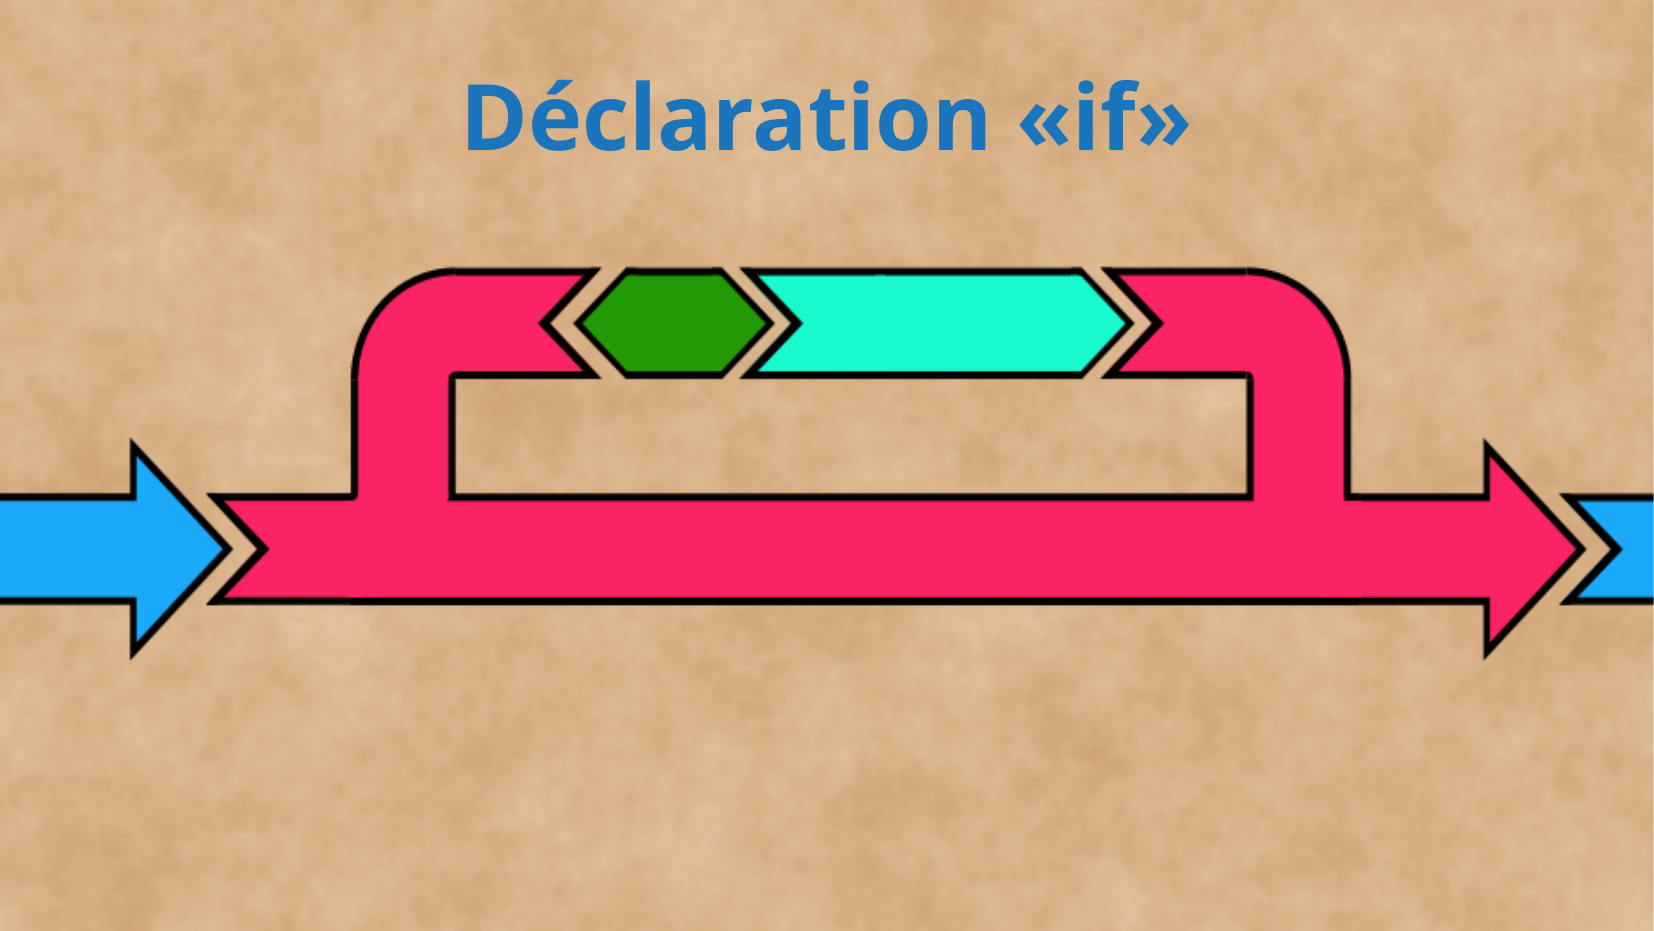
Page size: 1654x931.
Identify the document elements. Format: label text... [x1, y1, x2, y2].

picture [0, 0, 1654, 931]
title Déclaration «if» [82, 37, 1571, 193]
